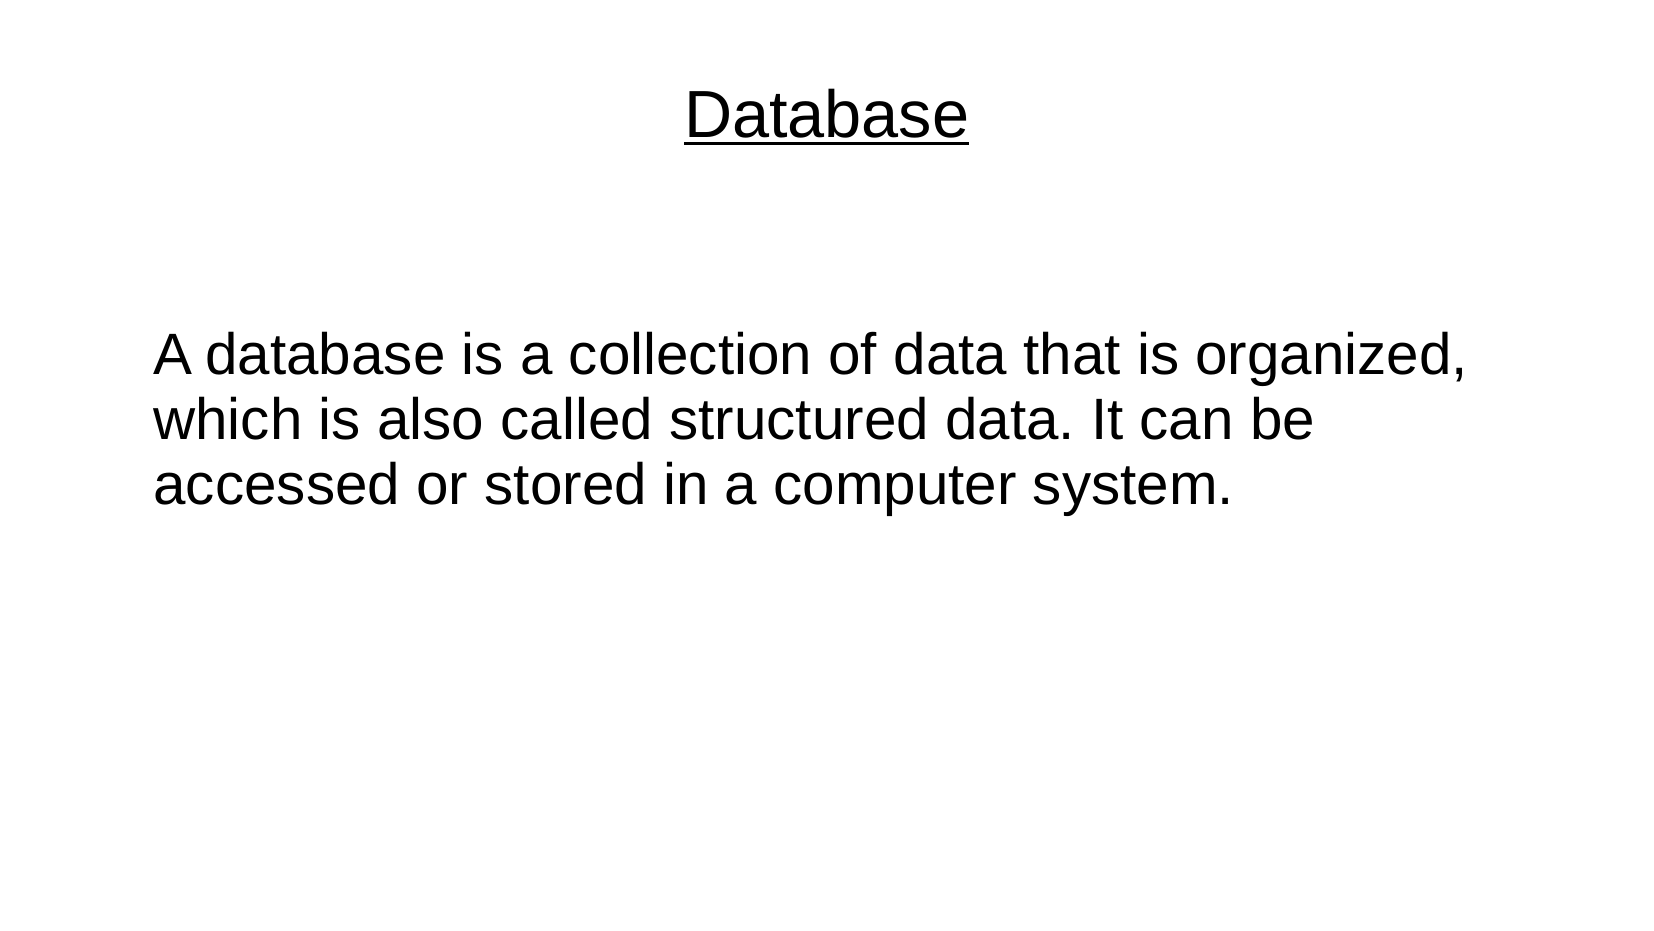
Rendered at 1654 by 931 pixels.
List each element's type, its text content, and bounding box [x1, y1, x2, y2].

title Database [82, 37, 1571, 193]
list A database is a collection of data that is organized, which is also called structured data. It can be accessed or stored in a computer system. [82, 217, 1571, 758]
